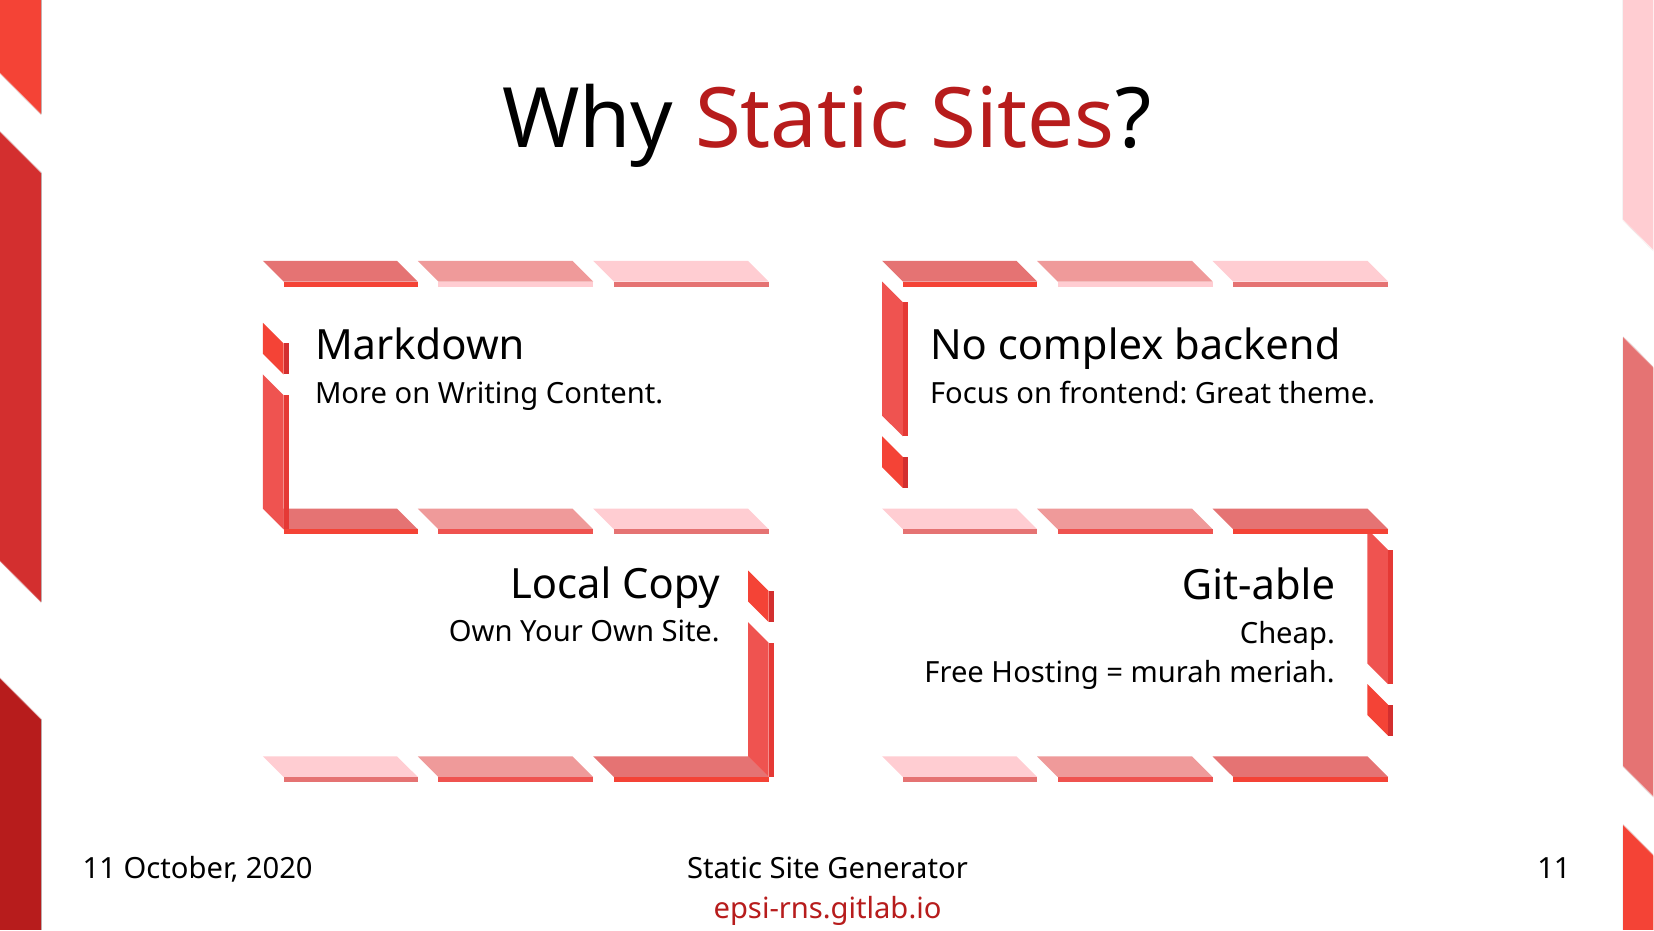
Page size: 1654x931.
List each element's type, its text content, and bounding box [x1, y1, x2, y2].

list No complex backend Focus on frontend: Great theme. [930, 315, 1396, 511]
list Git-able Cheap. Free Hosting = murah meriah. [915, 555, 1336, 766]
list Local Copy Own Your Own Site. [255, 553, 721, 751]
picture [0, 0, 1654, 931]
list Markdown More on Writing Content. [315, 315, 766, 511]
